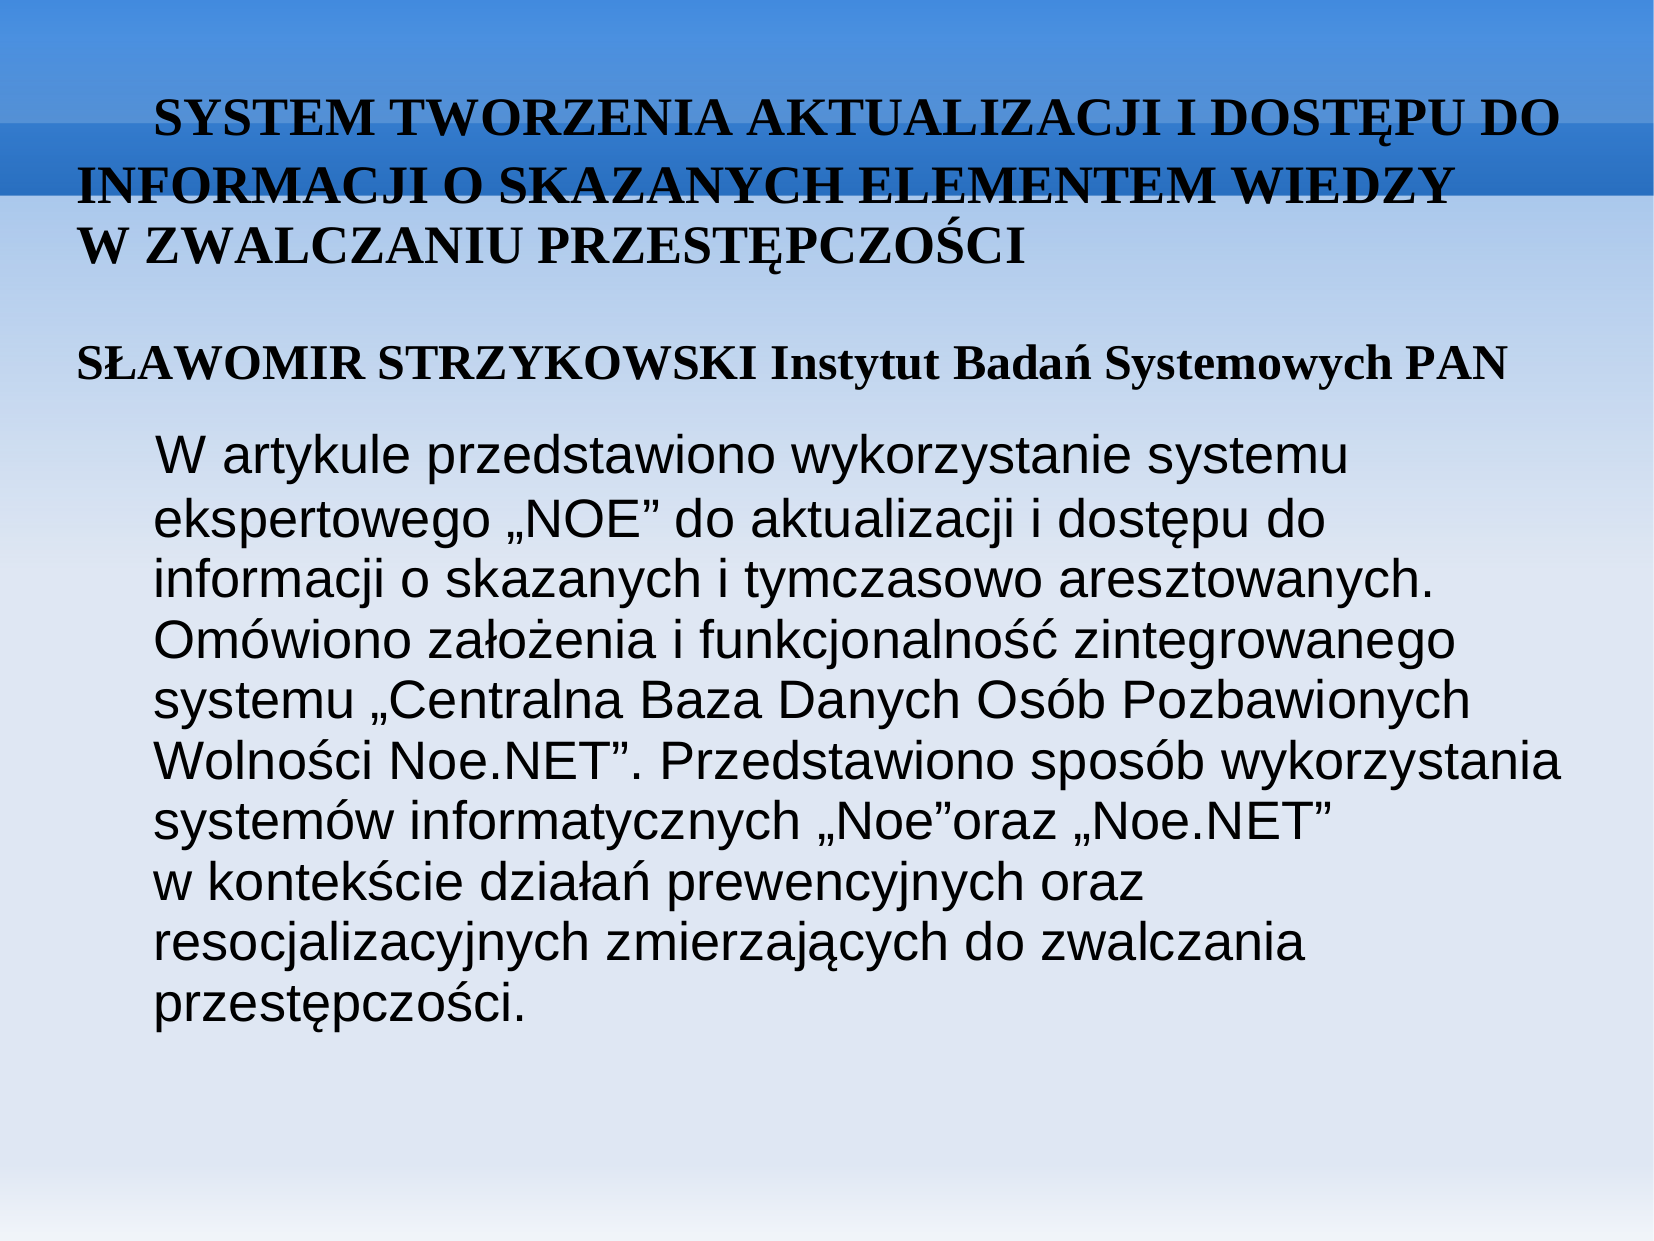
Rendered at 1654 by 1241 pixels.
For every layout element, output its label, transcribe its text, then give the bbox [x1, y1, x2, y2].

list W artykule przedstawiono wykorzystanie systemu ekspertowego „NOE” do aktualizacji i dostępu do informacji o skazanych i tymczasowo aresztowanych. Omówiono założenia i funkcjonalność zintegrowanego systemu „Centralna Baza Danych Osób Pozbawionych Wolności Noe.NET”. Przedstawiono sposób wykorzystania systemów informatycznych „Noe”oraz „Noe.NET” w kontekście działań prewencyjnych oraz resocjalizacyjnych zmierzających do zwalczania przestępczości. [82, 413, 1571, 1241]
title SYSTEM TWORZENIA AKTUALIZACJI I DOSTĘPU DO INFORMACJI O SKAZANYCH ELEMENTEM WIEDZY W ZWALCZANIU PRZESTĘPCZOŚCI SŁAWOMIR STRZYKOWSKI Instytut Badań Systemowych PAN [76, 13, 1565, 550]
picture [0, 0, 1654, 1241]
